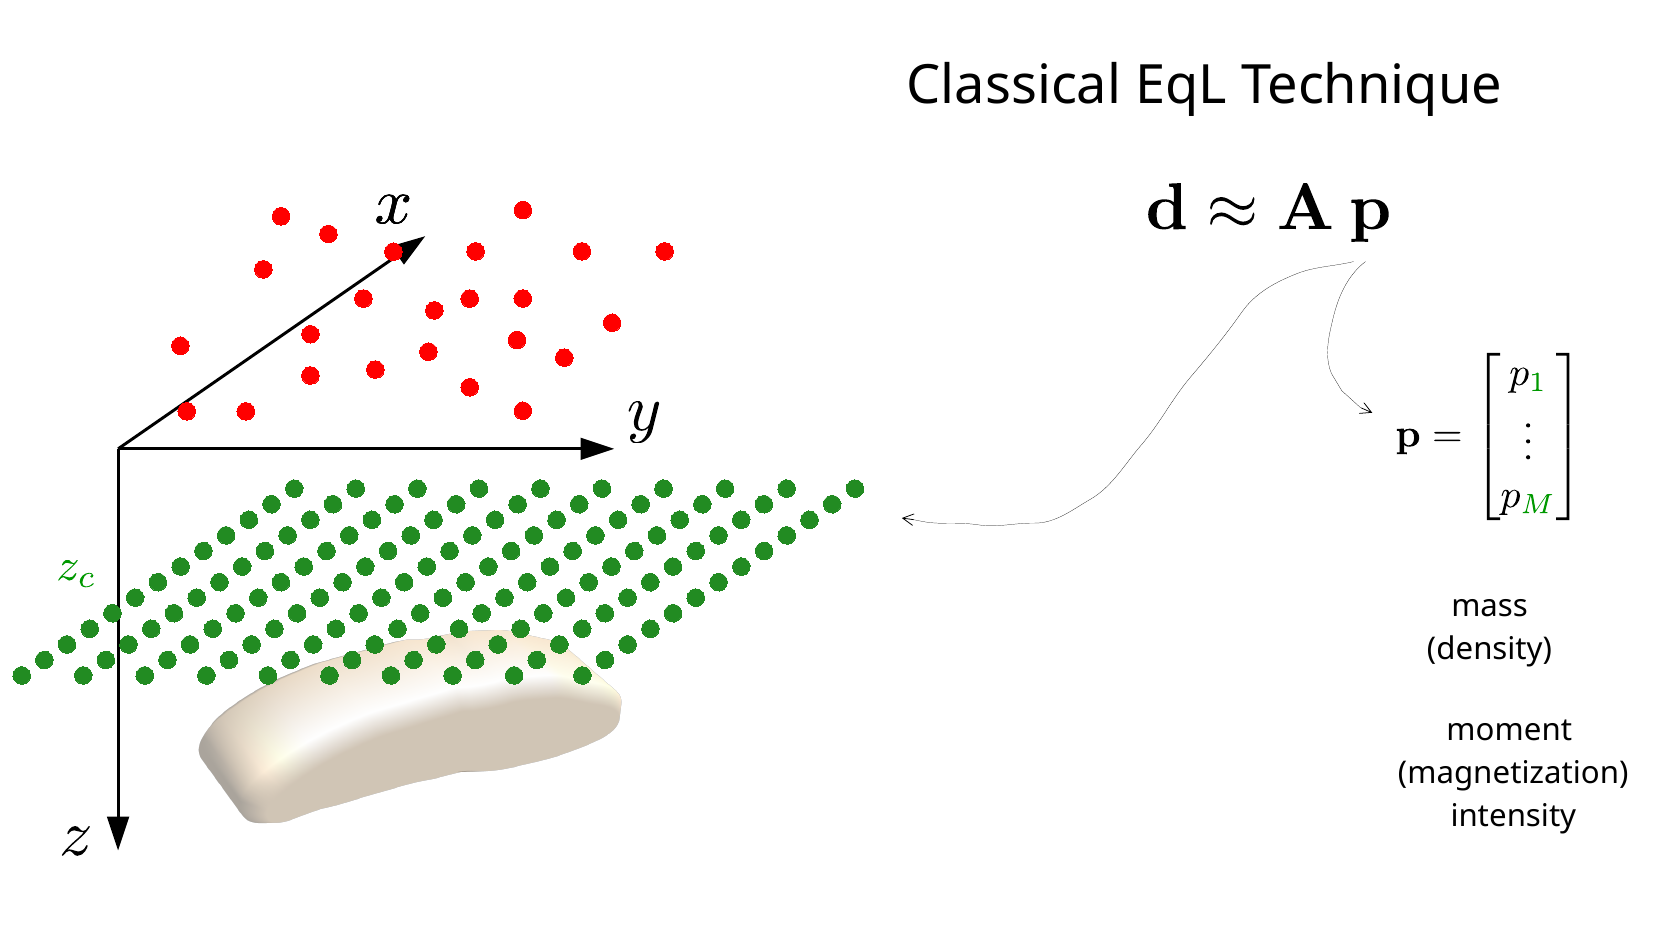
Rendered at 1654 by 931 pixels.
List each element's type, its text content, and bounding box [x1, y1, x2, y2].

text_box [320, 666, 339, 685]
text_box [197, 666, 216, 685]
text_box [440, 542, 459, 560]
text_box [456, 573, 475, 592]
text_box [686, 542, 705, 560]
picture [626, 401, 662, 443]
text_box [343, 651, 361, 669]
text_box [233, 557, 252, 576]
text_box [479, 557, 498, 576]
text_box [203, 619, 222, 638]
text_box [573, 619, 592, 638]
text_box [165, 604, 183, 623]
text_box [272, 573, 290, 592]
text_box [294, 557, 313, 576]
text_box [240, 510, 258, 529]
text_box [363, 510, 381, 529]
text_box [502, 542, 520, 560]
text_box [573, 666, 592, 685]
text_box [460, 378, 479, 397]
text_box [249, 588, 268, 607]
text_box [317, 542, 336, 560]
text_box [301, 366, 320, 385]
text_box [525, 526, 543, 545]
text_box [547, 510, 566, 529]
text_box [531, 479, 550, 498]
text_box [80, 619, 99, 638]
text_box [119, 635, 138, 654]
text_box [427, 635, 446, 654]
text_box [514, 201, 532, 219]
text_box [158, 651, 177, 669]
picture [374, 194, 413, 224]
text_box [732, 557, 751, 576]
text_box [333, 573, 352, 592]
text_box [602, 557, 621, 576]
text_box [262, 495, 281, 514]
text_box [777, 526, 796, 545]
text_box [470, 479, 488, 498]
text_box [466, 651, 485, 669]
text_box [411, 604, 430, 623]
text_box [447, 495, 466, 514]
text_box [242, 635, 261, 654]
text_box [664, 604, 682, 623]
text_box [349, 604, 368, 623]
text_box [631, 495, 650, 514]
text_box [846, 479, 864, 498]
text_box [670, 510, 689, 529]
text_box [236, 402, 255, 421]
text_box [356, 557, 375, 576]
text_box [177, 402, 196, 421]
text_box [379, 542, 397, 560]
text_box [570, 495, 589, 514]
text_box [472, 604, 491, 623]
text_box [709, 526, 728, 545]
text_box [142, 619, 161, 638]
text_box [603, 313, 621, 332]
text_box [508, 331, 526, 349]
text_box [550, 635, 569, 654]
text_box [365, 635, 384, 654]
text_box [641, 619, 660, 638]
text_box [709, 573, 728, 592]
text_box [534, 604, 553, 623]
text_box [654, 479, 673, 498]
text_box [281, 651, 300, 669]
text_box [288, 604, 306, 623]
text_box [563, 542, 582, 560]
text_box [254, 260, 273, 279]
text_box [327, 619, 345, 638]
text_box [425, 301, 444, 320]
text_box [256, 542, 274, 560]
text_box [340, 526, 359, 545]
text_box [693, 495, 712, 514]
text_box [488, 635, 507, 654]
text_box [404, 651, 423, 669]
text_box [655, 242, 674, 261]
text_box [686, 588, 705, 607]
text_box [265, 619, 284, 638]
text_box [35, 651, 54, 669]
text_box [171, 557, 190, 576]
text_box [755, 542, 773, 560]
text_box [126, 588, 145, 607]
text_box [460, 289, 479, 308]
text_box [755, 495, 773, 514]
text_box [593, 479, 611, 498]
text_box [384, 242, 403, 261]
text_box [514, 401, 532, 420]
text_box [285, 479, 304, 498]
text_box [609, 510, 627, 529]
text_box [450, 619, 468, 638]
text_box [518, 573, 537, 592]
text_box [618, 588, 637, 607]
text_box [259, 666, 277, 685]
text_box [372, 588, 391, 607]
text_box [424, 510, 443, 529]
text_box [541, 557, 559, 576]
text_box [319, 225, 338, 243]
text_box [171, 336, 190, 355]
text_box [508, 495, 527, 514]
text_box [618, 635, 637, 654]
text_box [395, 573, 413, 592]
text_box [97, 651, 115, 669]
text_box moment (magnetization) intensity [1383, 699, 1654, 825]
text_box [385, 495, 404, 514]
text_box [434, 588, 452, 607]
text_box [12, 666, 31, 685]
text_box [579, 573, 598, 592]
text_box [800, 510, 819, 529]
text_box [324, 495, 342, 514]
text_box [210, 573, 229, 592]
text_box [417, 557, 436, 576]
text_box [641, 573, 660, 592]
text_box [557, 588, 575, 607]
text_box [486, 510, 504, 529]
text_box [495, 588, 514, 607]
text_box [513, 289, 532, 308]
picture [1393, 351, 1584, 522]
text_box [777, 479, 796, 498]
text_box [187, 588, 206, 607]
text_box [463, 526, 482, 545]
text_box [527, 651, 546, 669]
text_box [823, 495, 842, 514]
text_box [664, 557, 682, 576]
picture [59, 826, 93, 856]
text_box [220, 651, 238, 669]
text_box [586, 526, 605, 545]
text_box mass (density) [1412, 575, 1625, 671]
text_box [301, 325, 320, 344]
text_box [388, 619, 407, 638]
picture [1145, 183, 1392, 242]
text_box [58, 635, 76, 654]
text_box [149, 573, 167, 592]
text_box [648, 526, 666, 545]
text_box [595, 604, 614, 623]
text_box [443, 666, 462, 685]
text_box [103, 604, 122, 623]
text_box Classical EqL Technique [891, 37, 1616, 113]
text_box [310, 588, 329, 607]
text_box [181, 635, 199, 654]
text_box [511, 619, 530, 638]
text_box [366, 360, 385, 379]
text_box [596, 651, 614, 669]
text_box [135, 666, 154, 685]
text_box [419, 342, 438, 361]
text_box [217, 526, 235, 545]
text_box [346, 479, 365, 498]
text_box [555, 348, 574, 367]
text_box [194, 542, 213, 560]
text_box [272, 207, 290, 226]
text_box [408, 479, 427, 498]
text_box [382, 666, 400, 685]
text_box [278, 526, 297, 545]
text_box [304, 635, 323, 654]
text_box [301, 510, 320, 529]
text_box [226, 604, 245, 623]
text_box [74, 666, 93, 685]
text_box [625, 542, 644, 560]
text_box [573, 242, 591, 261]
picture [56, 560, 95, 588]
text_box [732, 510, 751, 529]
text_box [505, 666, 523, 685]
text_box [716, 479, 734, 498]
text_box [354, 289, 373, 308]
text_box [466, 242, 485, 261]
text_box [401, 526, 420, 545]
